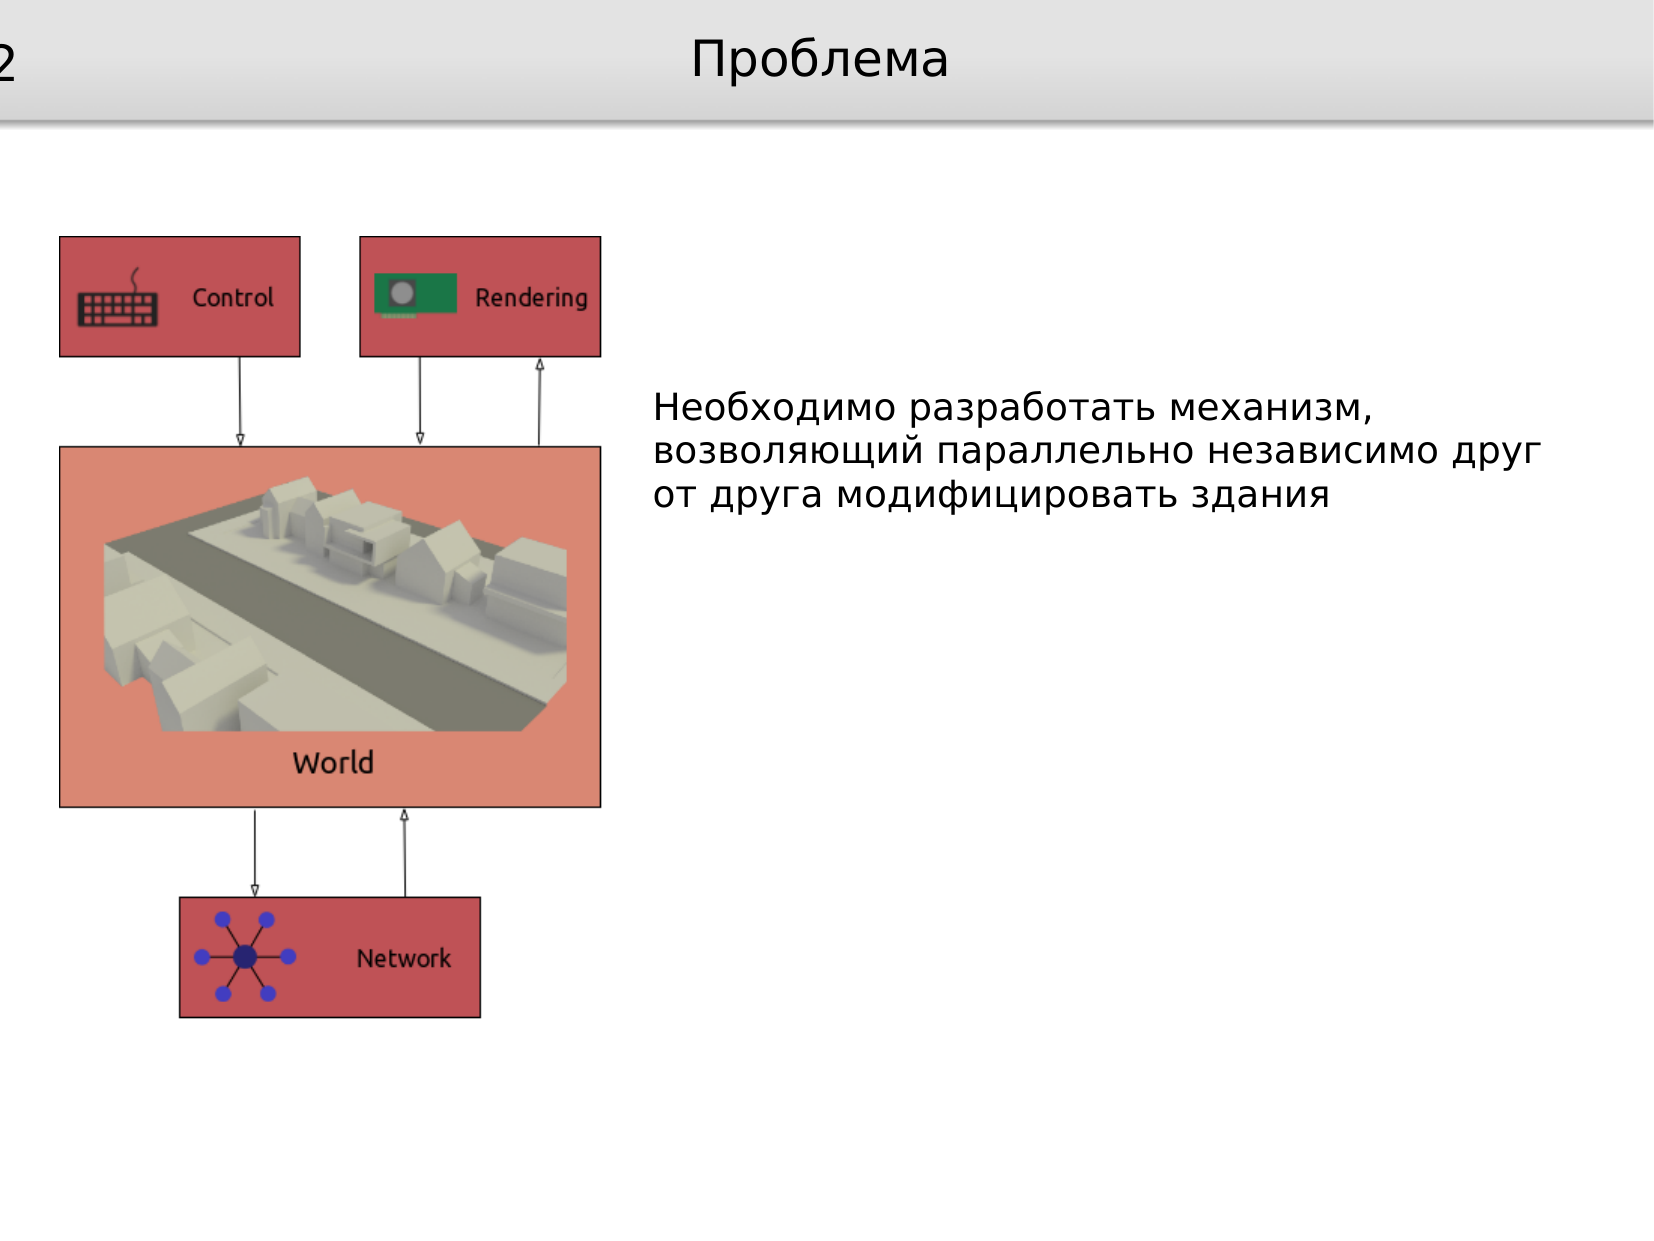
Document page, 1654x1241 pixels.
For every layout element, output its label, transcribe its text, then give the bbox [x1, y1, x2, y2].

picture [0, 48, 10, 67]
picture [0, 0, 1654, 1241]
title Проблема [271, 23, 1371, 95]
text_box Необходимо разработать механизм, возволяющий параллельно независимо друг от друга модифицировать здания [637, 377, 1595, 556]
